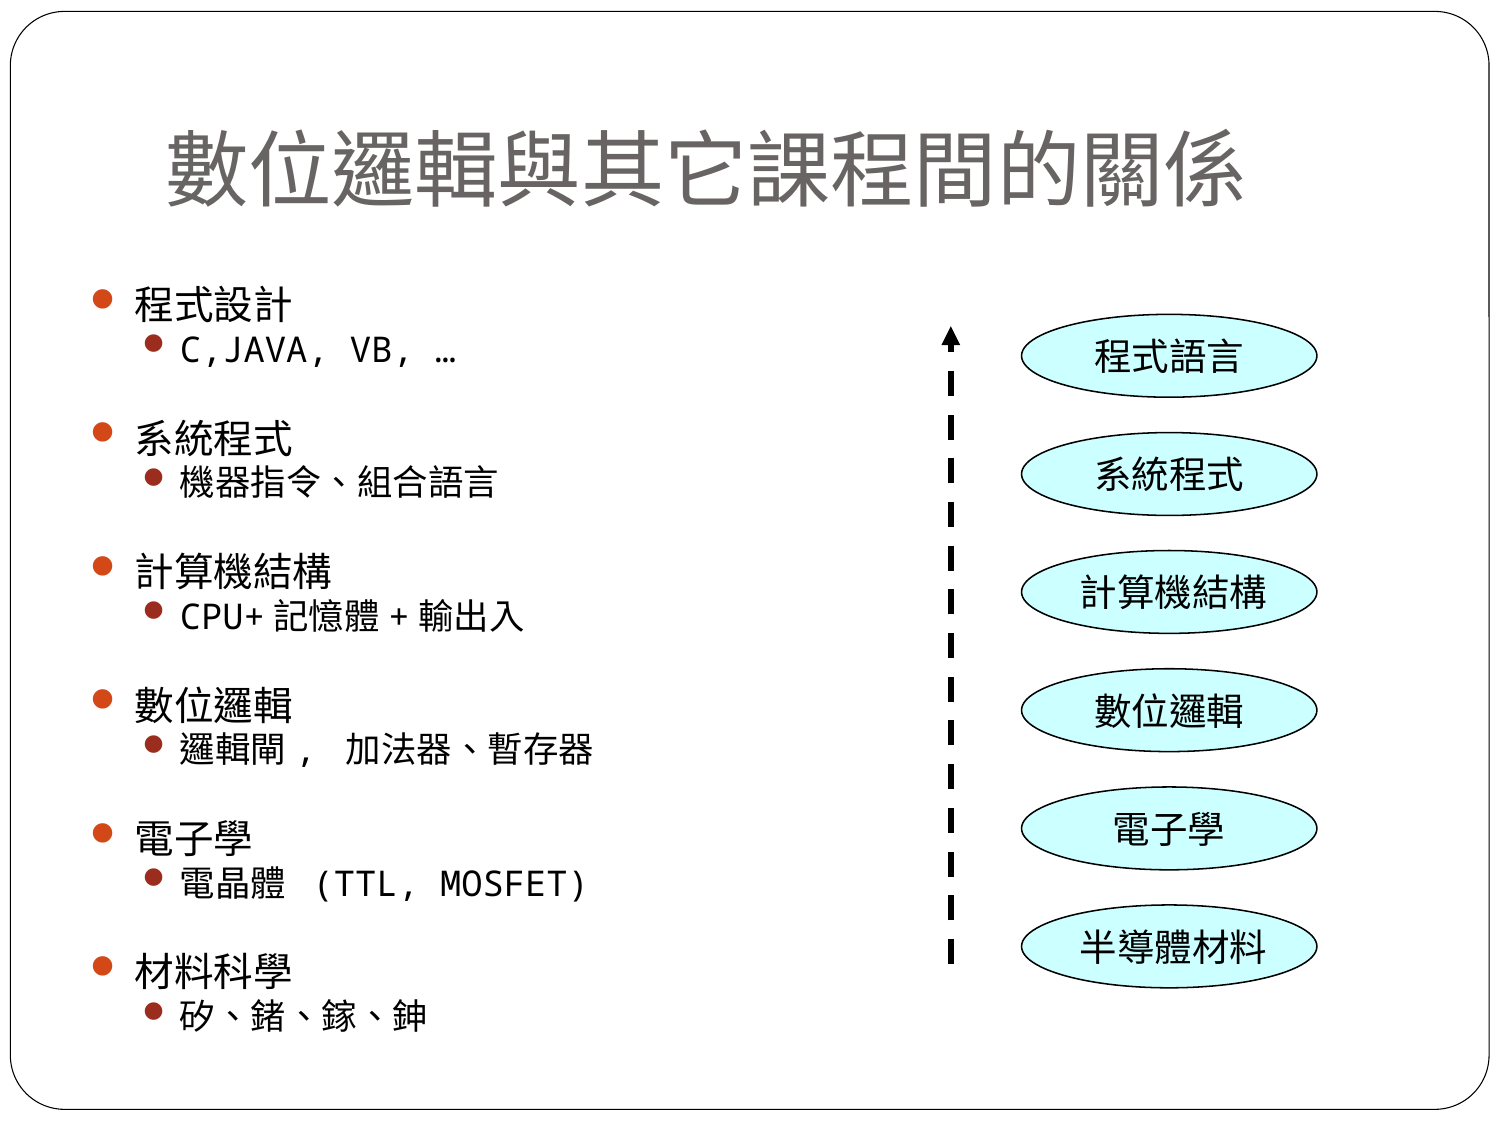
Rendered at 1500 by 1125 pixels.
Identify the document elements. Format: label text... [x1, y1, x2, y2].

title 數位邏輯與其它課程間的關係 [150, 44, 1426, 233]
text_box 系統程式 [1021, 432, 1317, 516]
text_box 半導體材料 [1021, 904, 1317, 988]
text_box 計算機結構 [1021, 550, 1317, 634]
text_box 程式語言 [1021, 314, 1317, 398]
list 程式設計 C,JAVA, VB, … 系統程式 機器指令、組合語言 計算機結構 CPU+記憶體+輸出入 數位邏輯 邏輯閘, 加法器、暫存器 電子學 電晶體 (TTL, MOSFET) 材料科學 矽、鍺、鎵、鉮 [75, 282, 987, 1071]
text_box 電子學 [1021, 786, 1317, 870]
text_box 數位邏輯 [1021, 668, 1317, 752]
